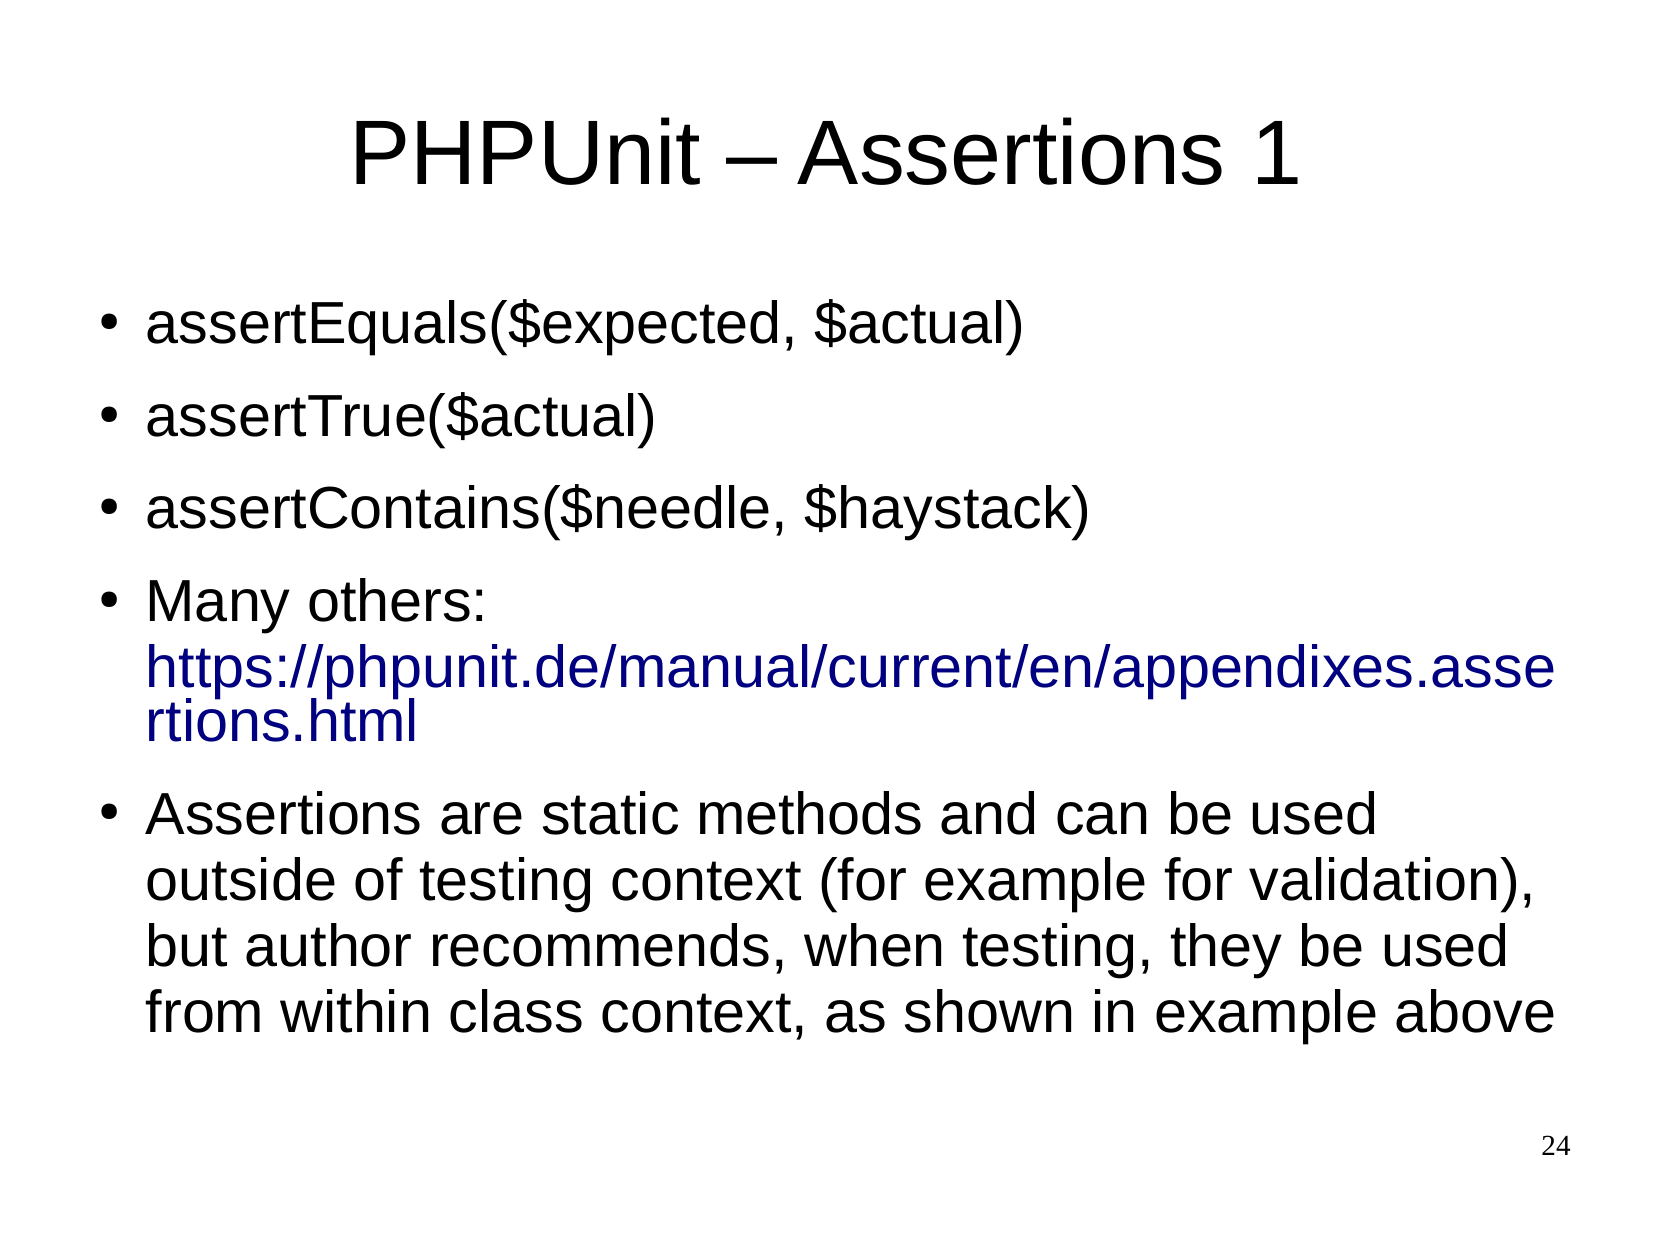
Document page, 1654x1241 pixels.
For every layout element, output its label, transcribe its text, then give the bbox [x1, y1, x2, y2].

list assertEquals($expected, $actual) assertTrue($actual) assertContains($needle, $haystack) Many others: https://phpunit.de/manual/current/en/appendixes.assertions.html Assertions are static methods and can be used outside of testing context (for example for validation), but author recommends, when testing, they be used from within class context, as shown in example above [82, 290, 1571, 1010]
title PHPUnit – Assertions 1 [82, 49, 1571, 257]
